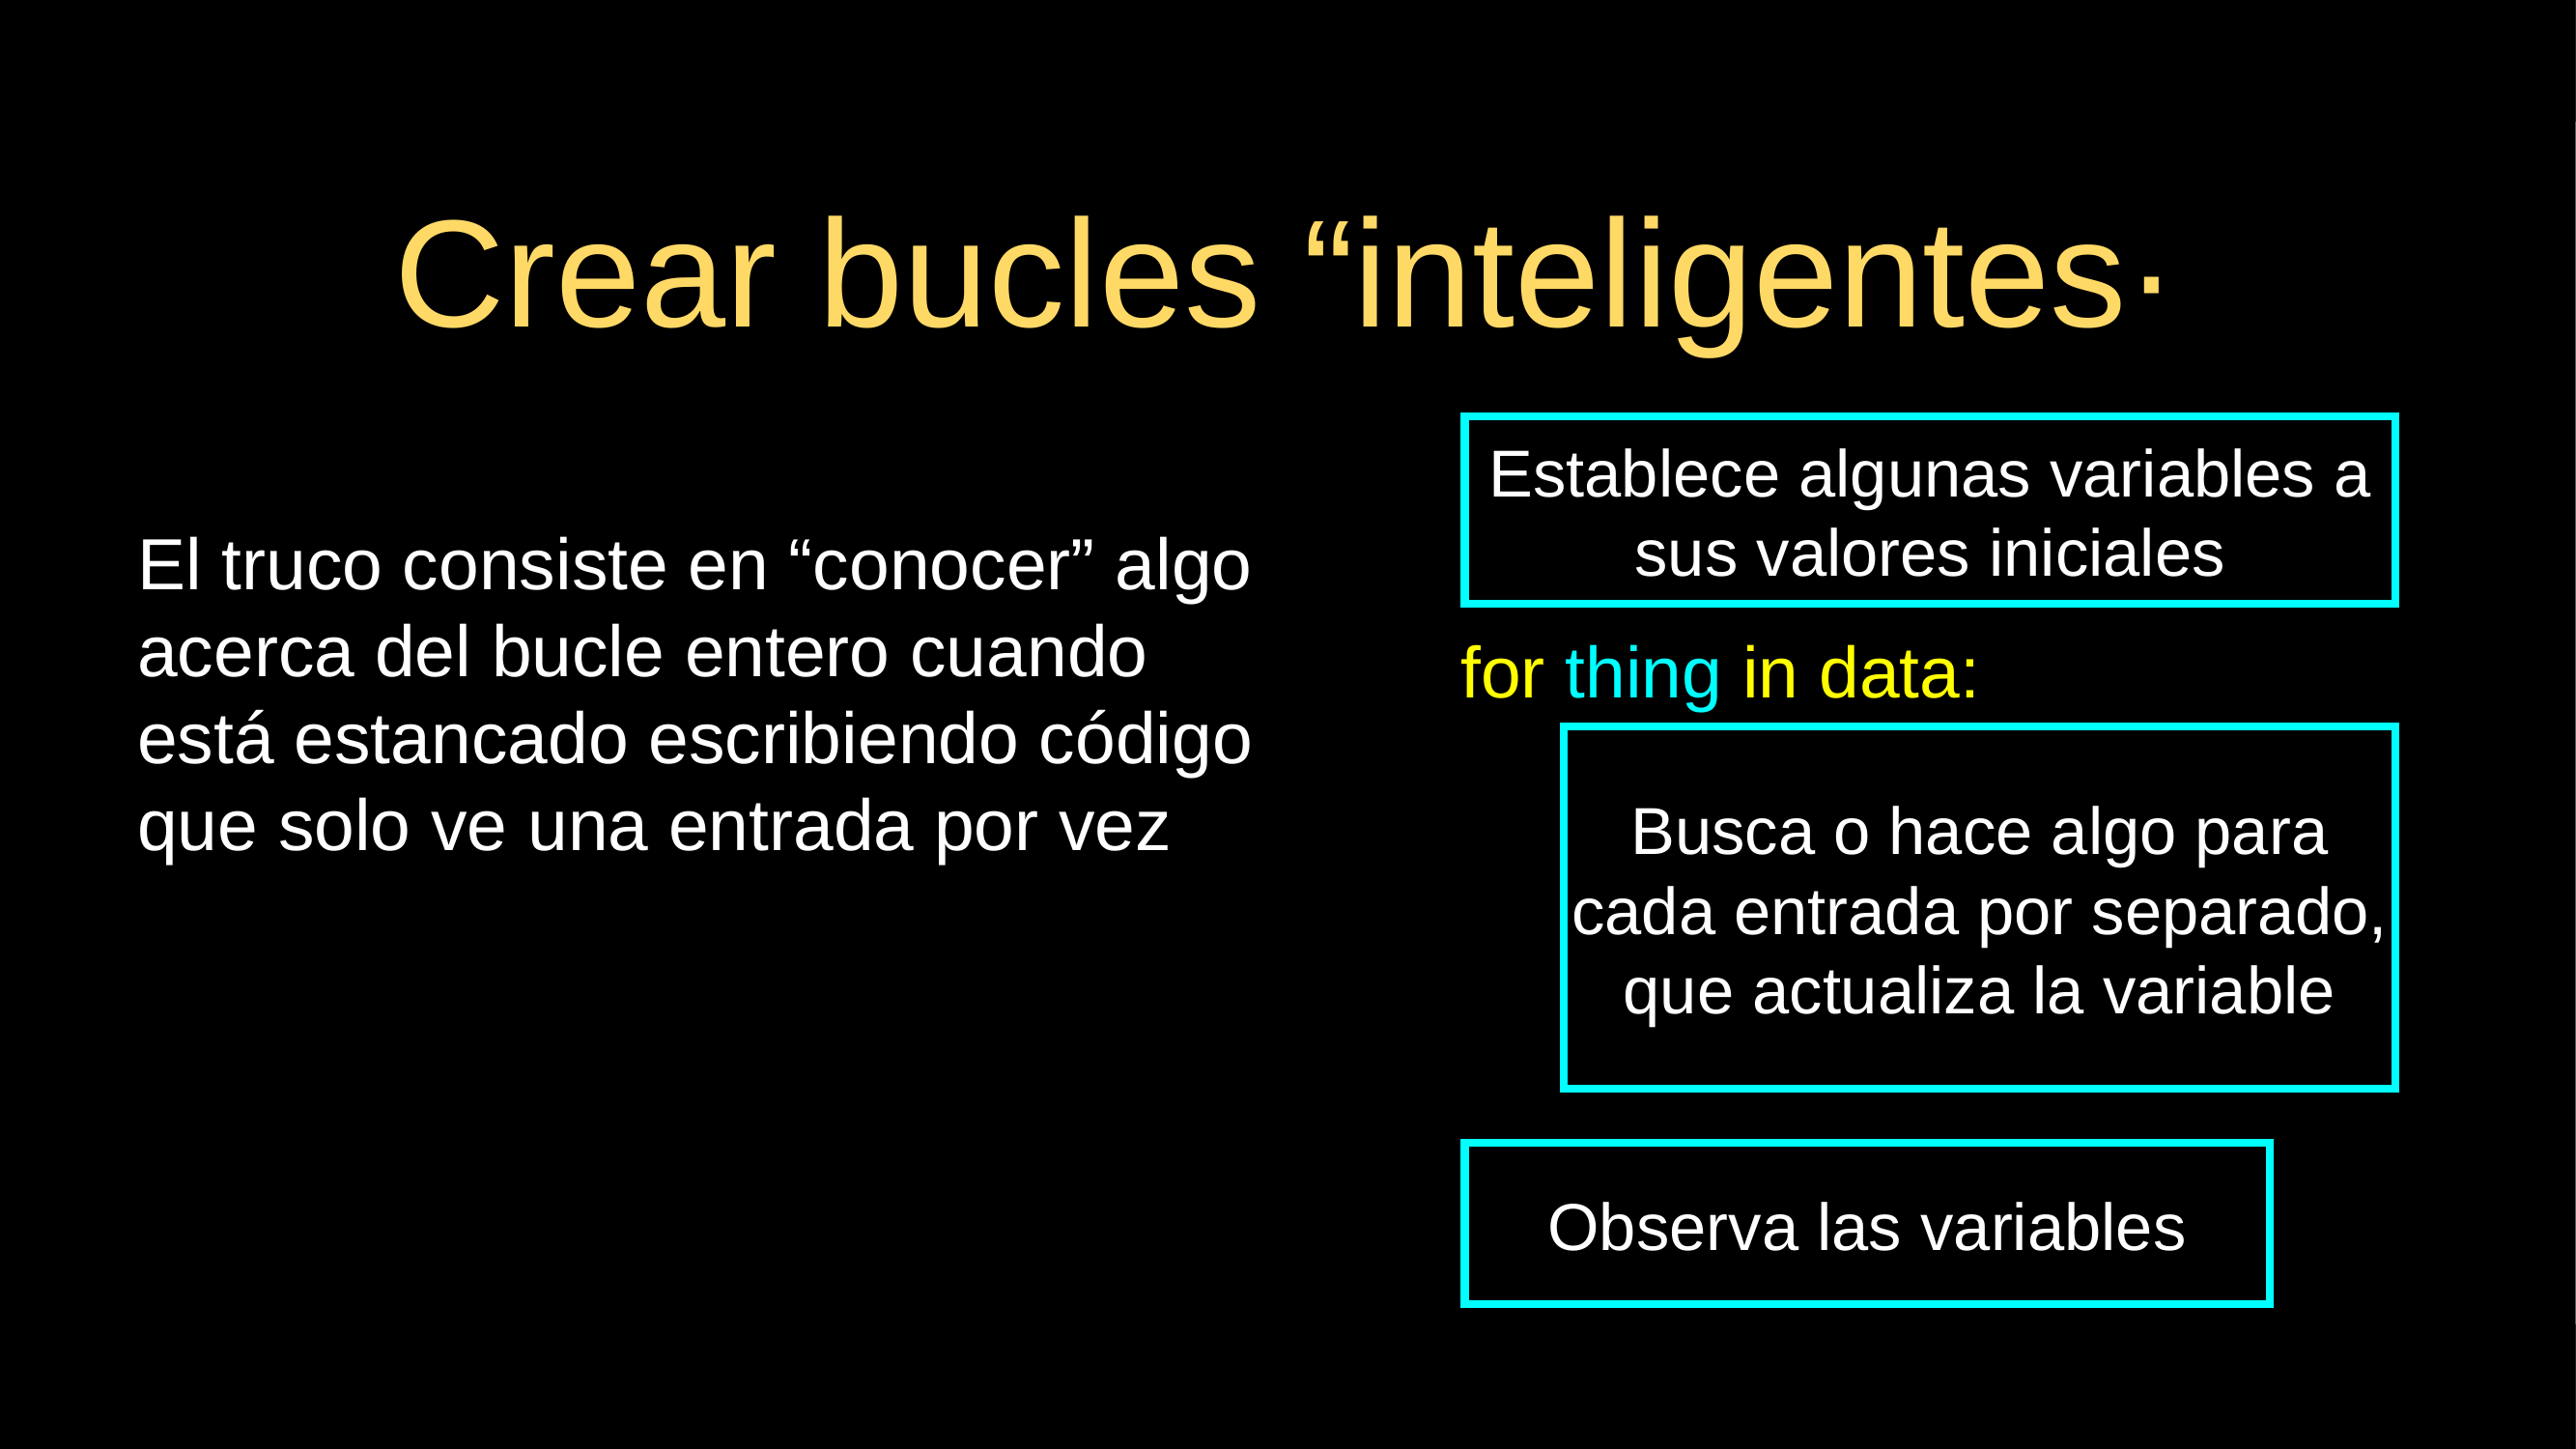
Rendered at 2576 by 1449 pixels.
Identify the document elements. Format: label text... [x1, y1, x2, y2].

title Crear bucles “inteligentes· [183, 129, 2391, 403]
text_box Observa las variables [1464, 1143, 2270, 1304]
list El truco consiste en “conocer” algo acerca del bucle entero cuando está estancado escribiendo código que solo ve una entrada por vez [131, 239, 1299, 1144]
text_box for thing in data: [1451, 619, 1991, 719]
text_box Establece algunas variables a sus valores iniciales [1464, 416, 2396, 604]
text_box Busca o hace algo para cada entrada por separado, que actualiza la variable [1563, 726, 2396, 1089]
